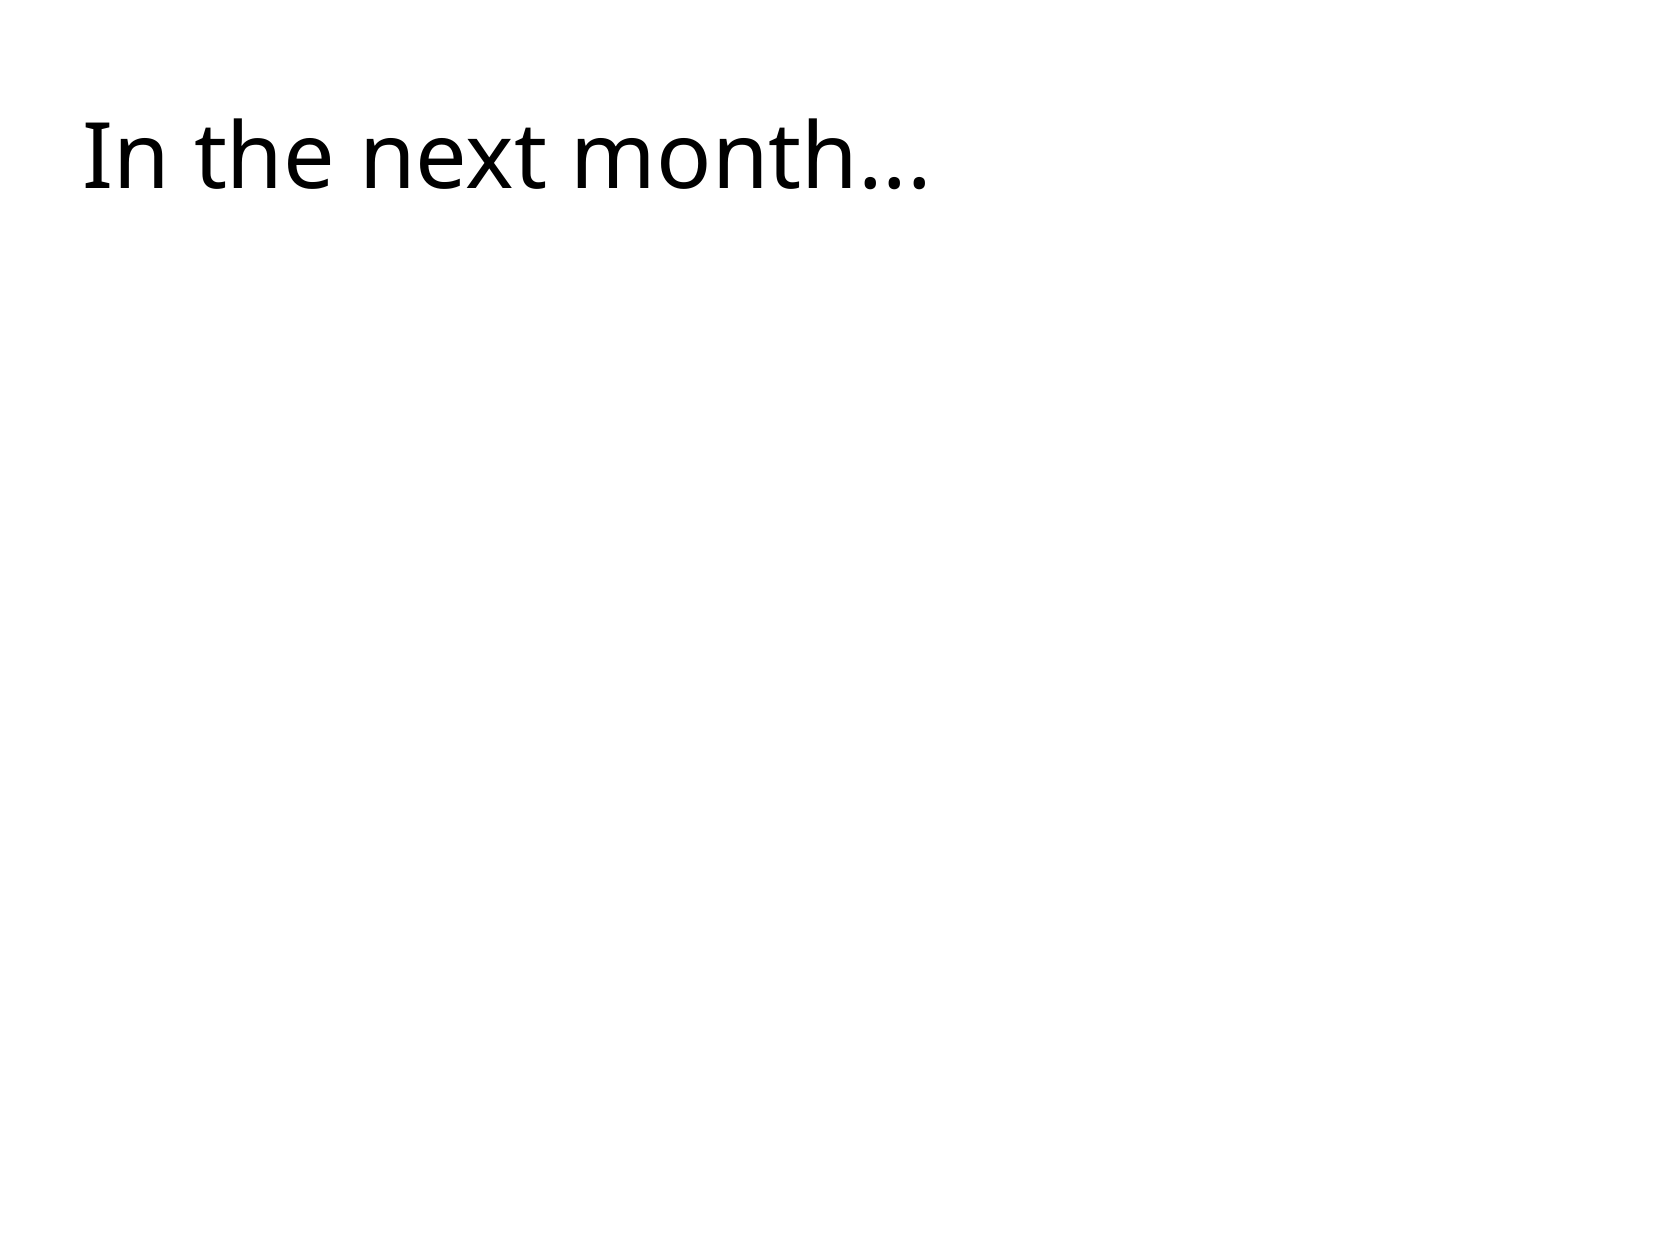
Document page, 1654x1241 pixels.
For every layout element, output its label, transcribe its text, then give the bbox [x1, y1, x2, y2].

title In the next month... [82, 49, 1571, 257]
